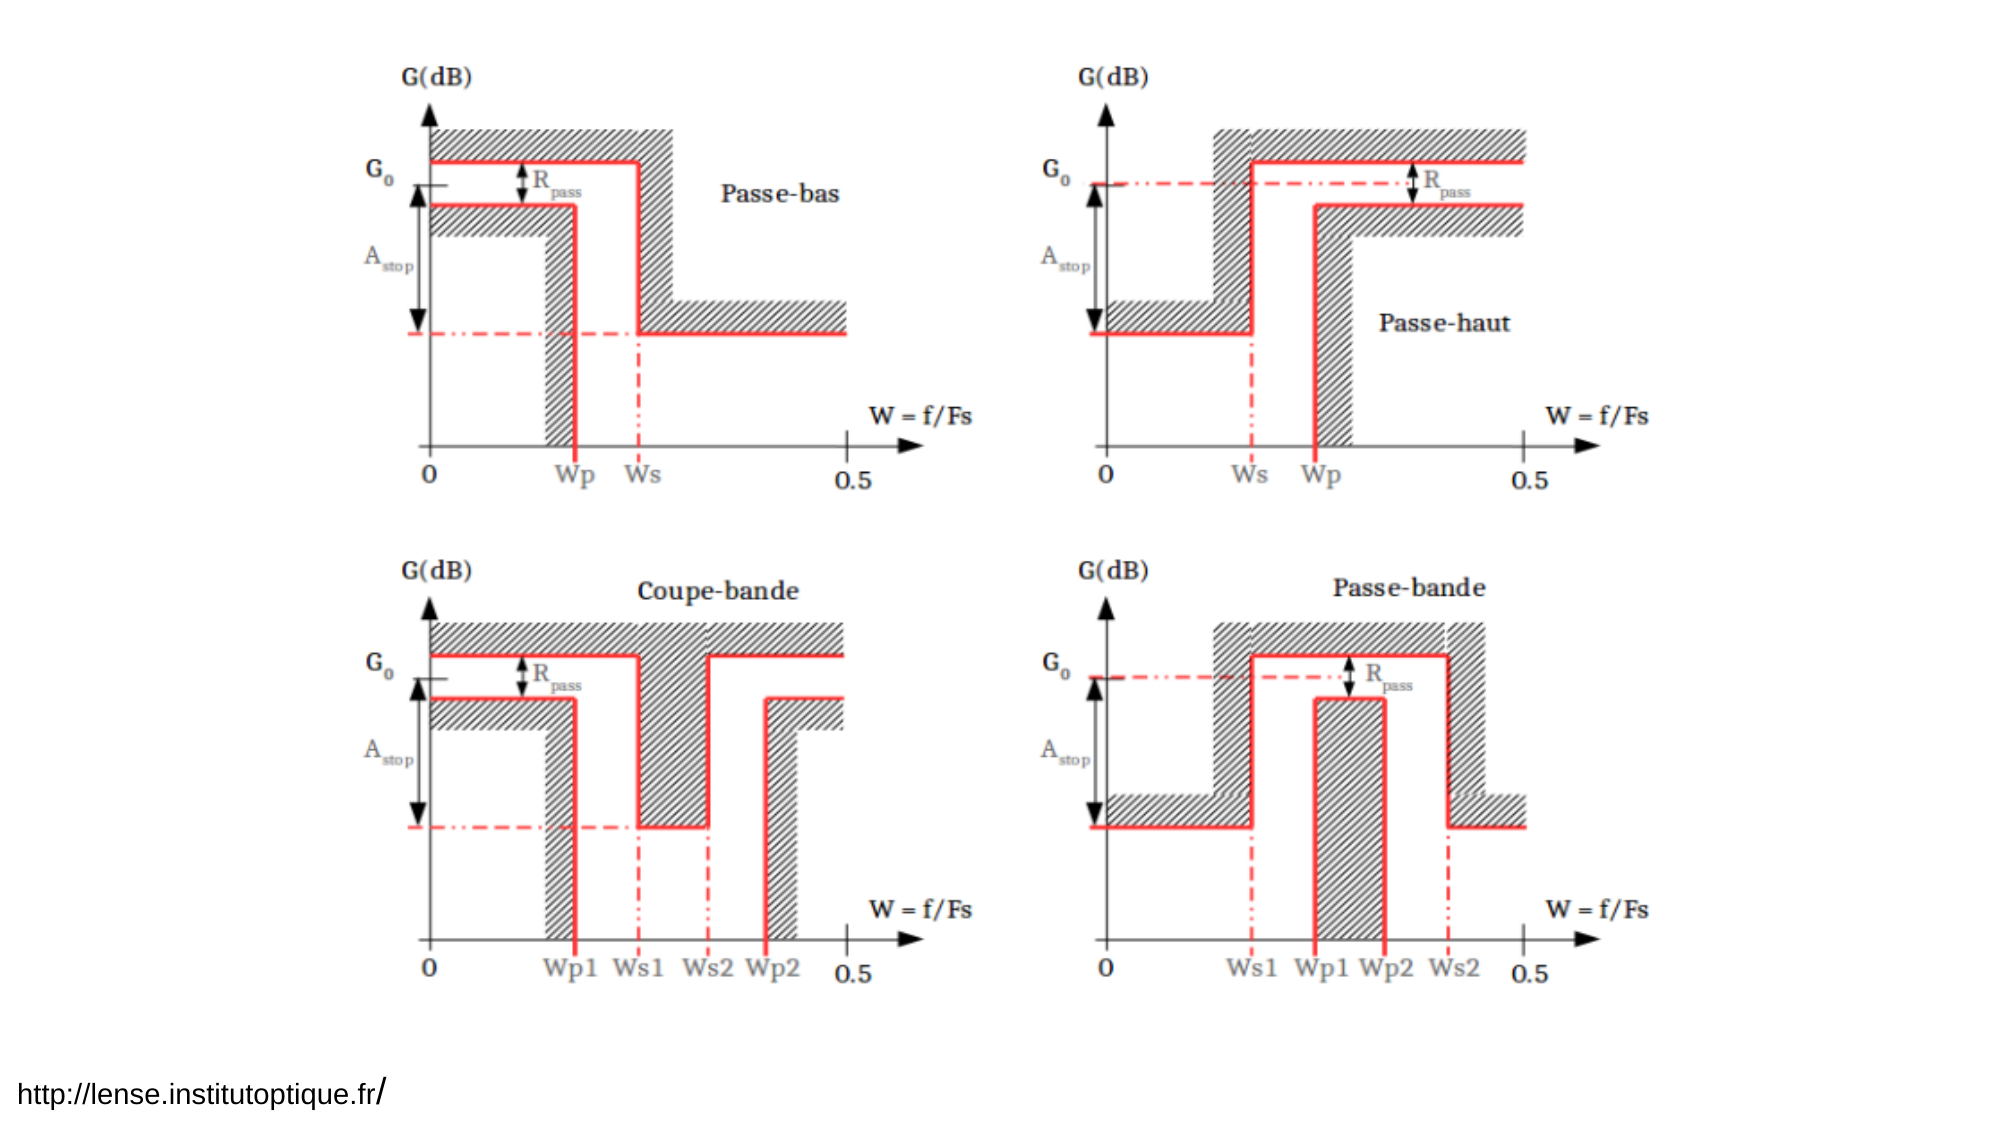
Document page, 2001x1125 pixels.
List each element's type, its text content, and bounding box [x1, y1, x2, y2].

text_box http://lense.institutoptique.fr/ [2, 1063, 402, 1120]
picture [324, 35, 1676, 1026]
